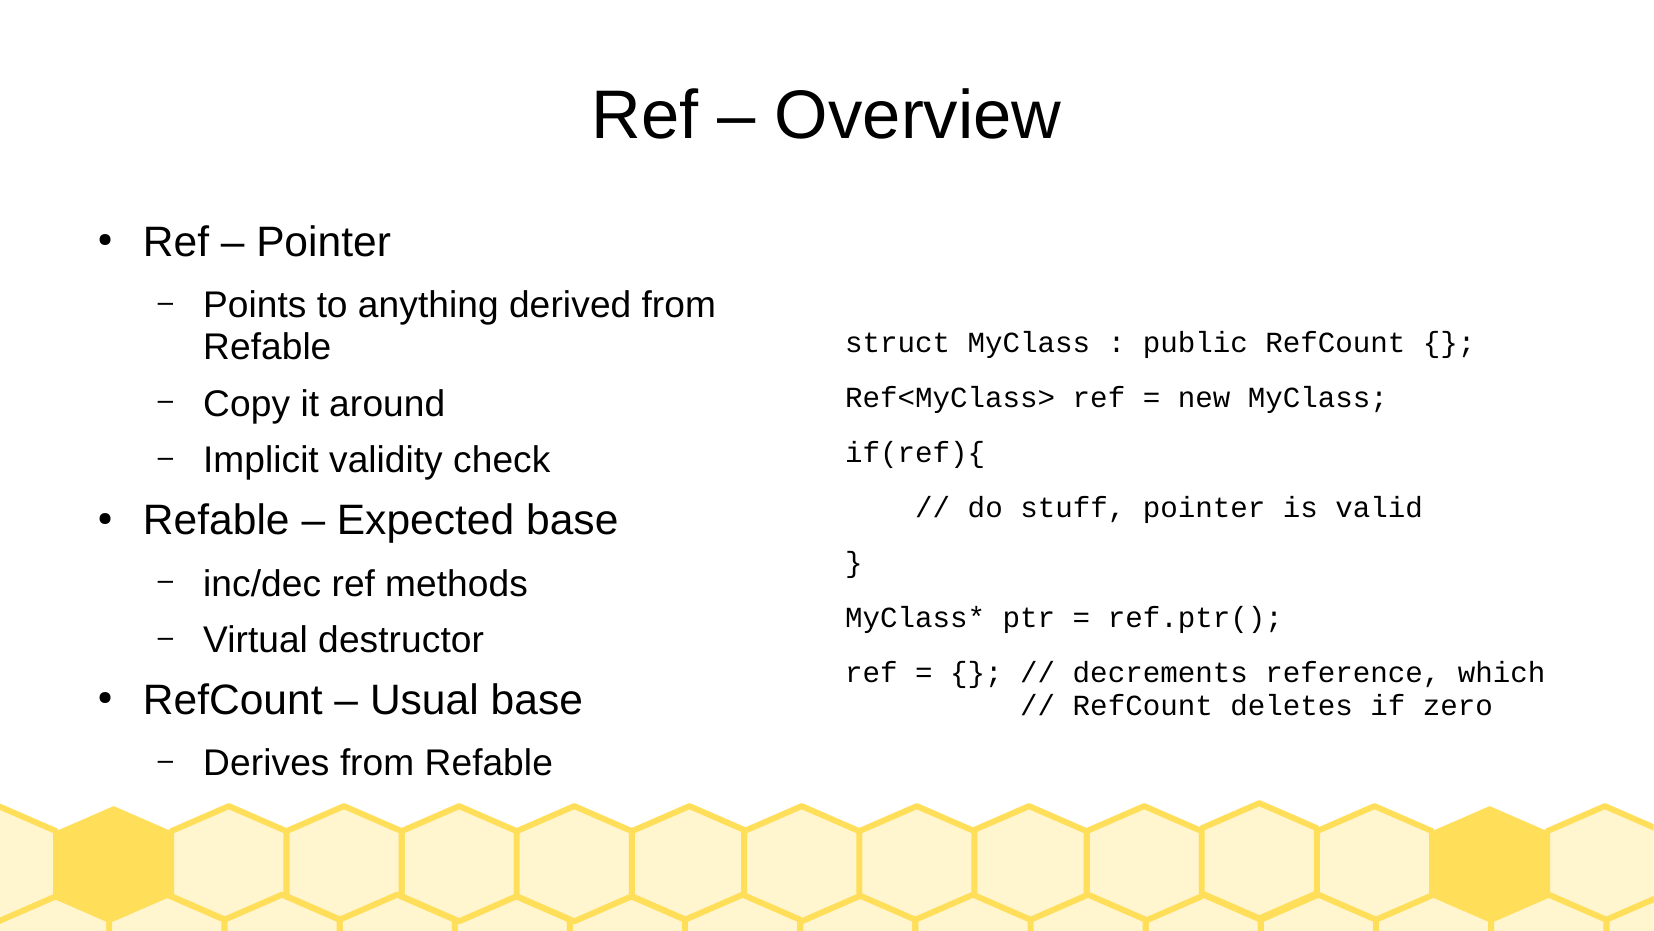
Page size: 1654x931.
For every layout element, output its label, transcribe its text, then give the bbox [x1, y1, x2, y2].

title Ref – Overview [82, 37, 1571, 193]
list Ref – Pointer Points to anything derived from Refable Copy it around Implicit validity check Refable – Expected base inc/dec ref methods Virtual destructor RefCount – Usual base Derives from Refable [82, 217, 809, 788]
list struct MyClass : public RefCount {}; Ref<MyClass> ref = new MyClass; if(ref){ // do stuff, pointer is valid } MyClass* ptr = ref.ptr(); ref = {}; // decrements reference, which // RefCount deletes if zero [845, 217, 1572, 758]
